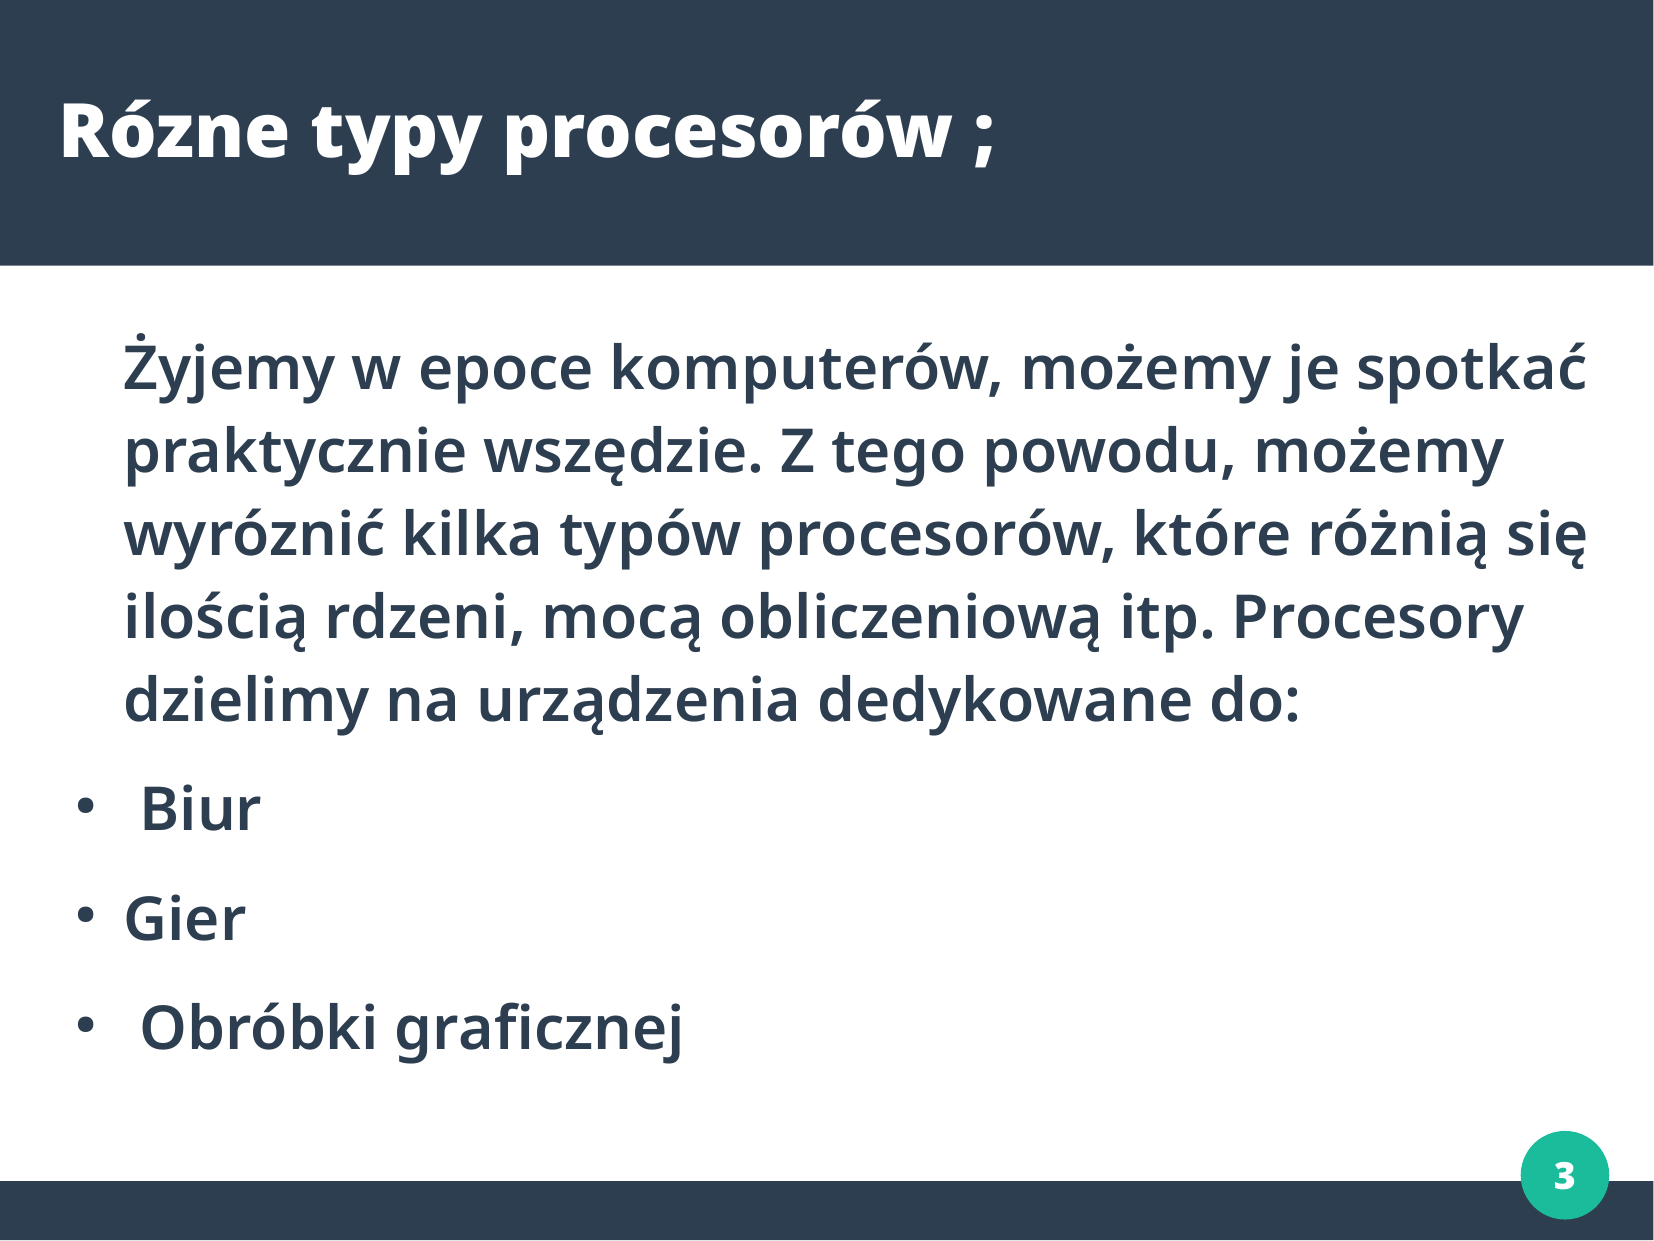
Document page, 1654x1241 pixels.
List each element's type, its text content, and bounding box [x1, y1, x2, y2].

title Rózne typy procesorów ; [59, 49, 1595, 207]
list Żyjemy w epoce komputerów, możemy je spotkać praktycznie wszędzie. Z tego powodu, możemy wyróznić kilka typów procesorów, które różnią się ilością rdzeni, mocą obliczeniową itp. Procesory dzielimy na urządzenia dedykowane do: Biur Gier Obróbki graficznej [59, 324, 1595, 1152]
